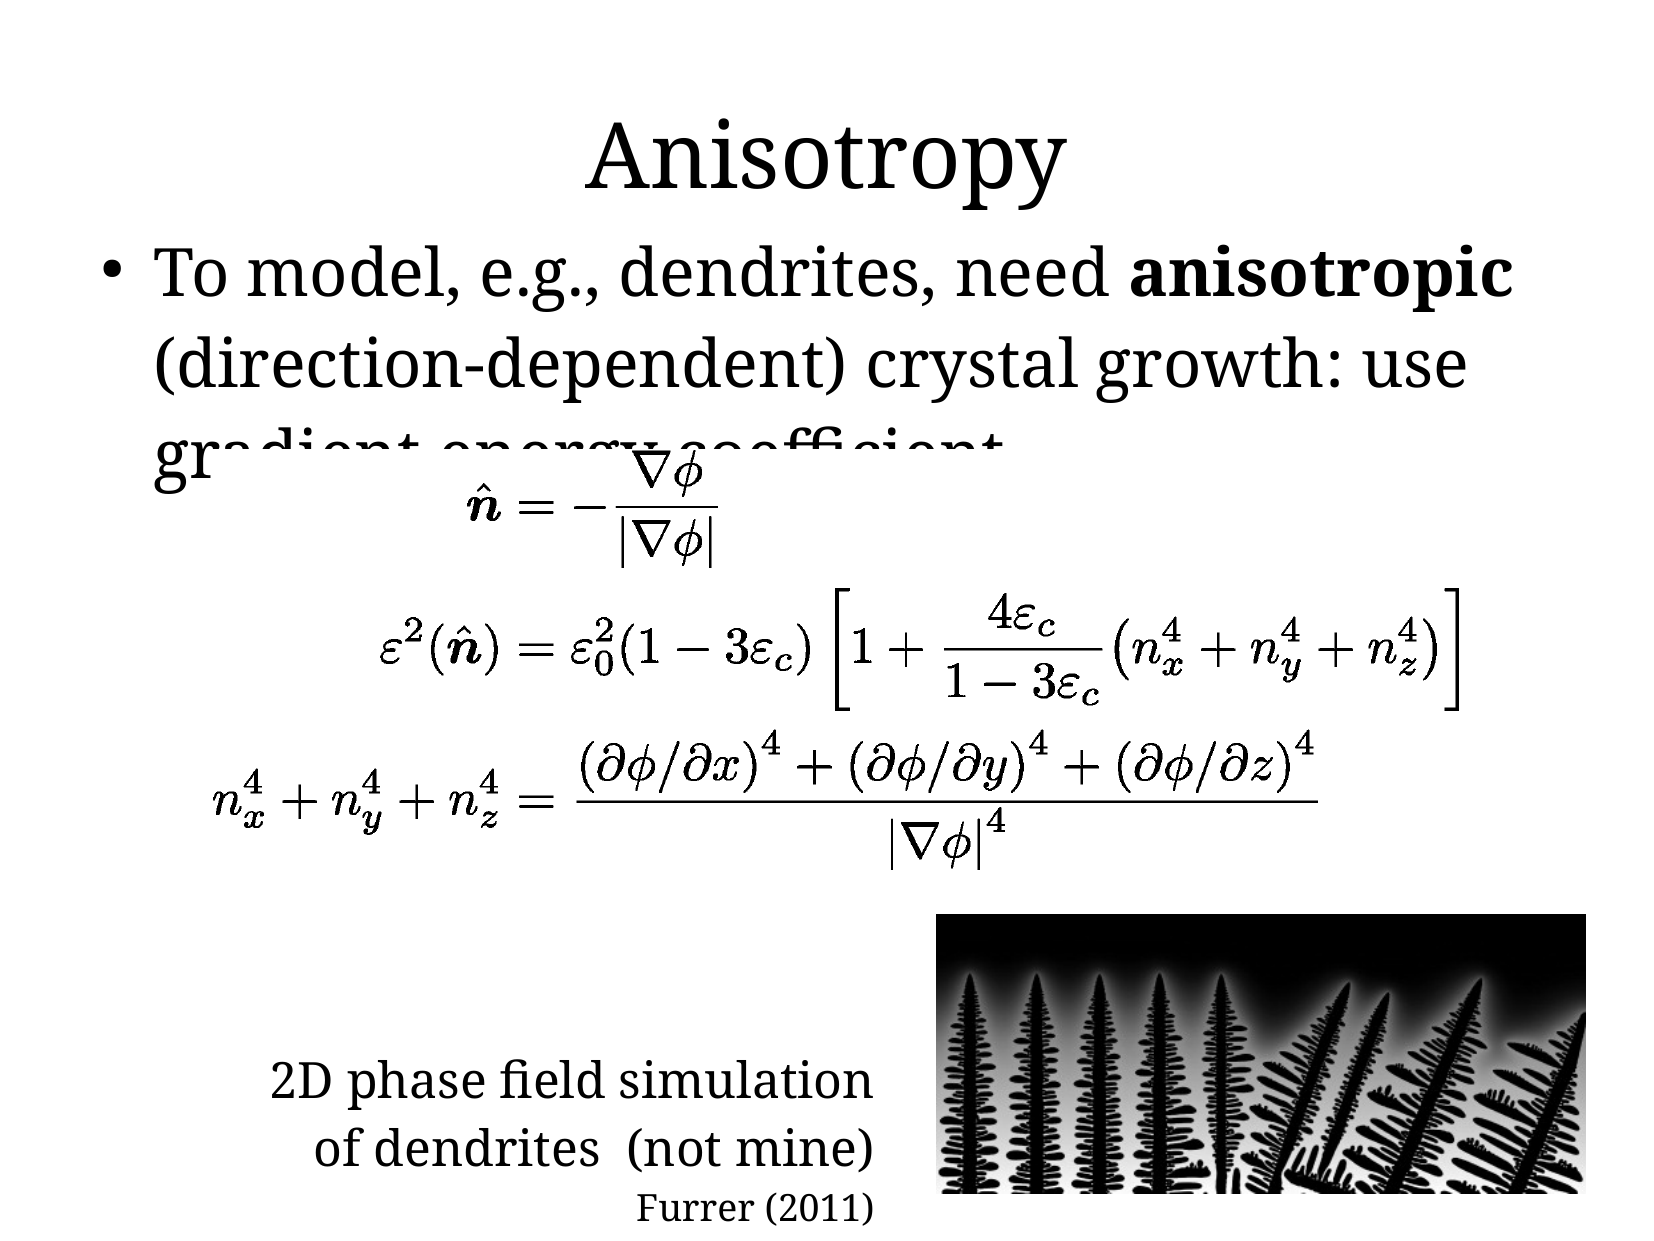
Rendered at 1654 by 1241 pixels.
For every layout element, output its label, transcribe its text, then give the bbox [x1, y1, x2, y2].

picture [213, 449, 1459, 870]
list To model, e.g., dendrites, need anisotropic (direction-dependent) crystal growth: use gradient energy coefficient [82, 225, 1538, 945]
text_box 2D phase field simulation of dendrites (not mine) Furrer (2011) [255, 1037, 931, 1204]
title Anisotropy [82, 49, 1571, 257]
picture [936, 914, 1586, 1194]
